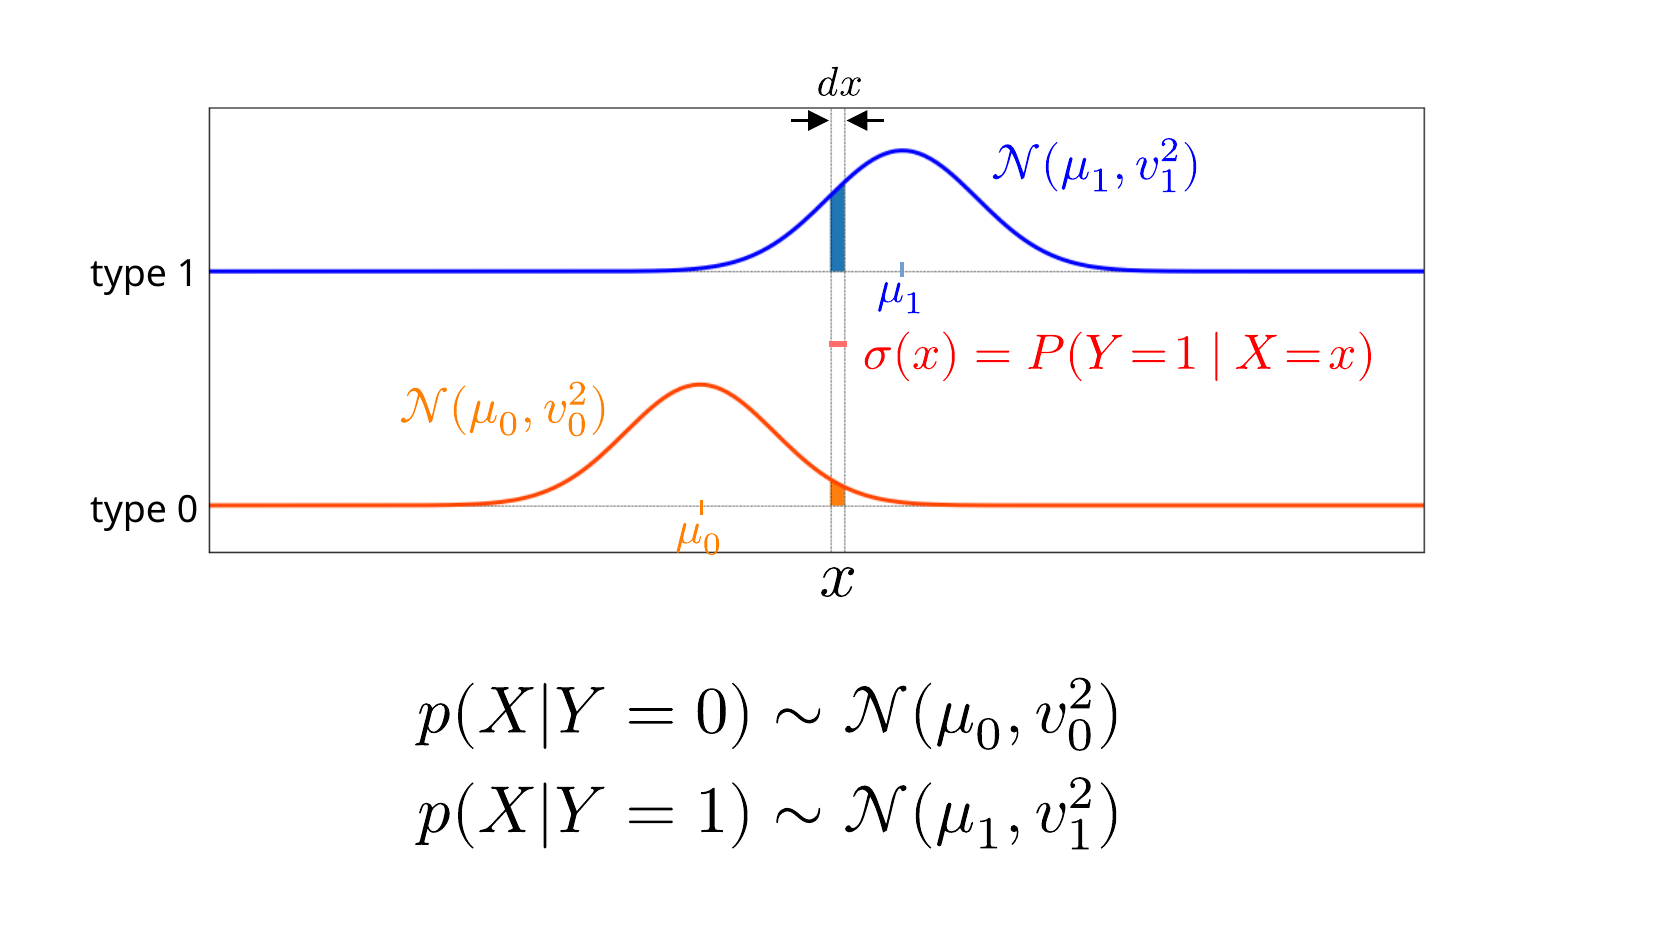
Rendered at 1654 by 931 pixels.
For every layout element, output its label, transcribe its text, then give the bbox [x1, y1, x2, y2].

text_box type 0 [75, 475, 212, 533]
text_box type 1 [75, 238, 212, 296]
picture [412, 675, 1119, 852]
picture [194, 65, 1432, 600]
